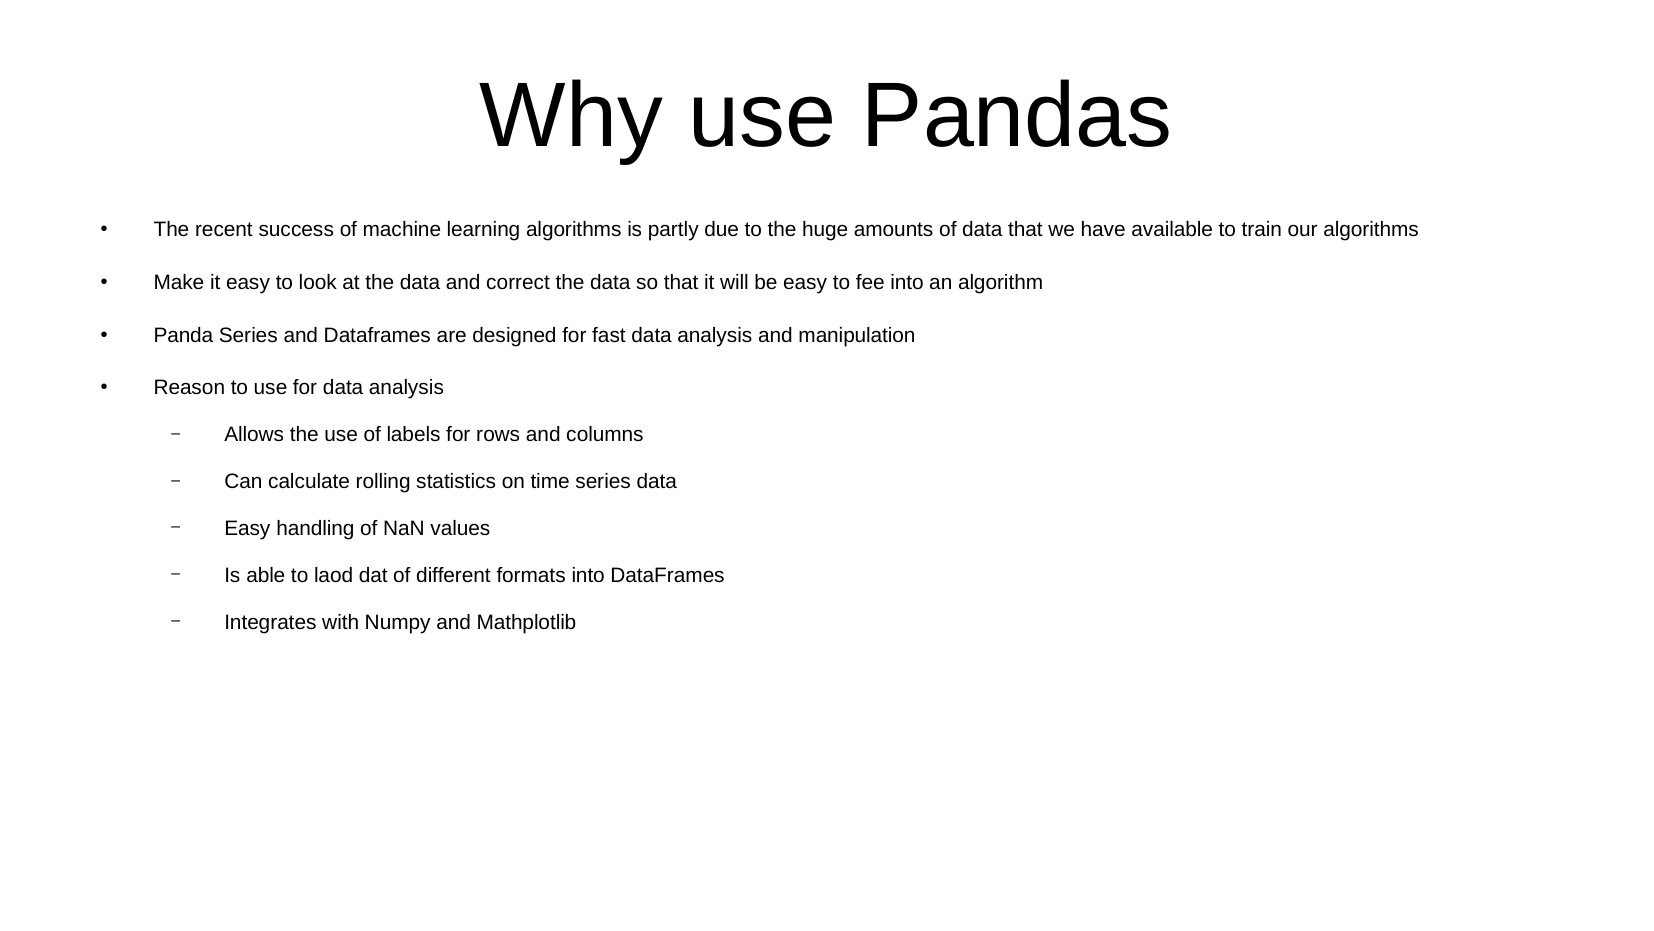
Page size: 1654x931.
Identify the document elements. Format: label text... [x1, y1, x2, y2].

list The recent success of machine learning algorithms is partly due to the huge amounts of data that we have available to train our algorithms Make it easy to look at the data and correct the data so that it will be easy to fee into an algorithm Panda Series and Dataframes are designed for fast data analysis and manipulation Reason to use for data analysis Allows the use of labels for rows and columns Can calculate rolling statistics on time series data Easy handling of NaN values Is able to laod dat of different formats into DataFrames Integrates with Numpy and Mathplotlib [82, 217, 1621, 901]
title Why use Pandas [82, 37, 1571, 193]
